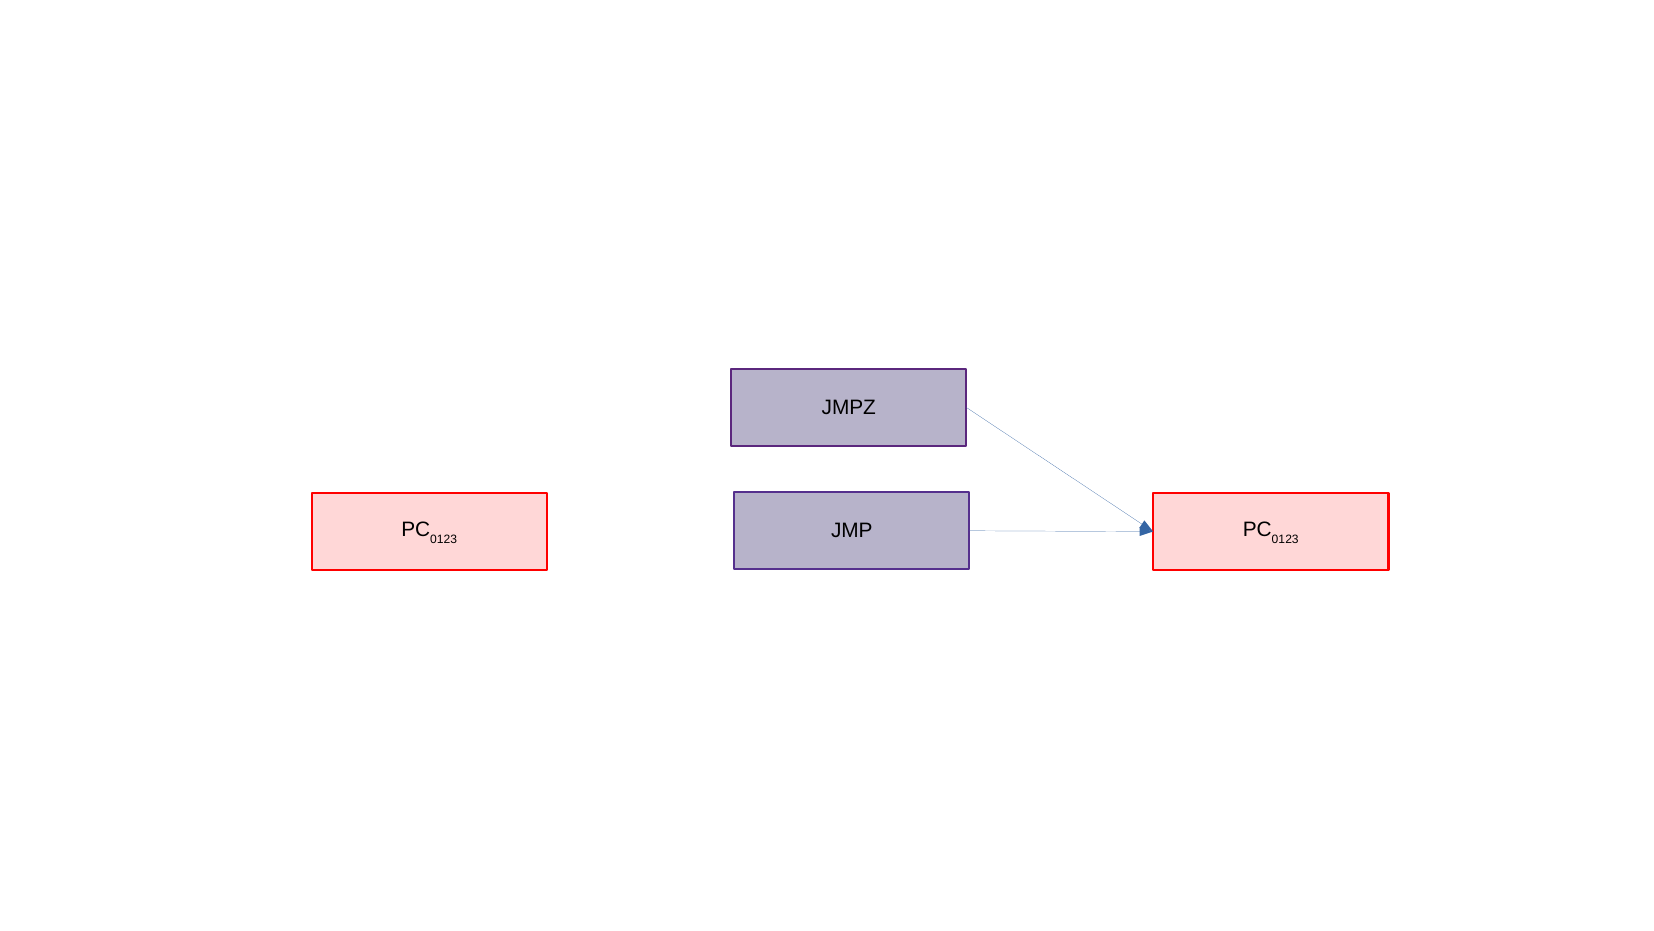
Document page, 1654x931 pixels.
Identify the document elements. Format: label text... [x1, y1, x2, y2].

text_box PC0123 [311, 493, 548, 570]
text_box JMP [733, 492, 970, 570]
text_box JMPZ [731, 369, 967, 446]
text_box PC0123 [1153, 493, 1389, 570]
